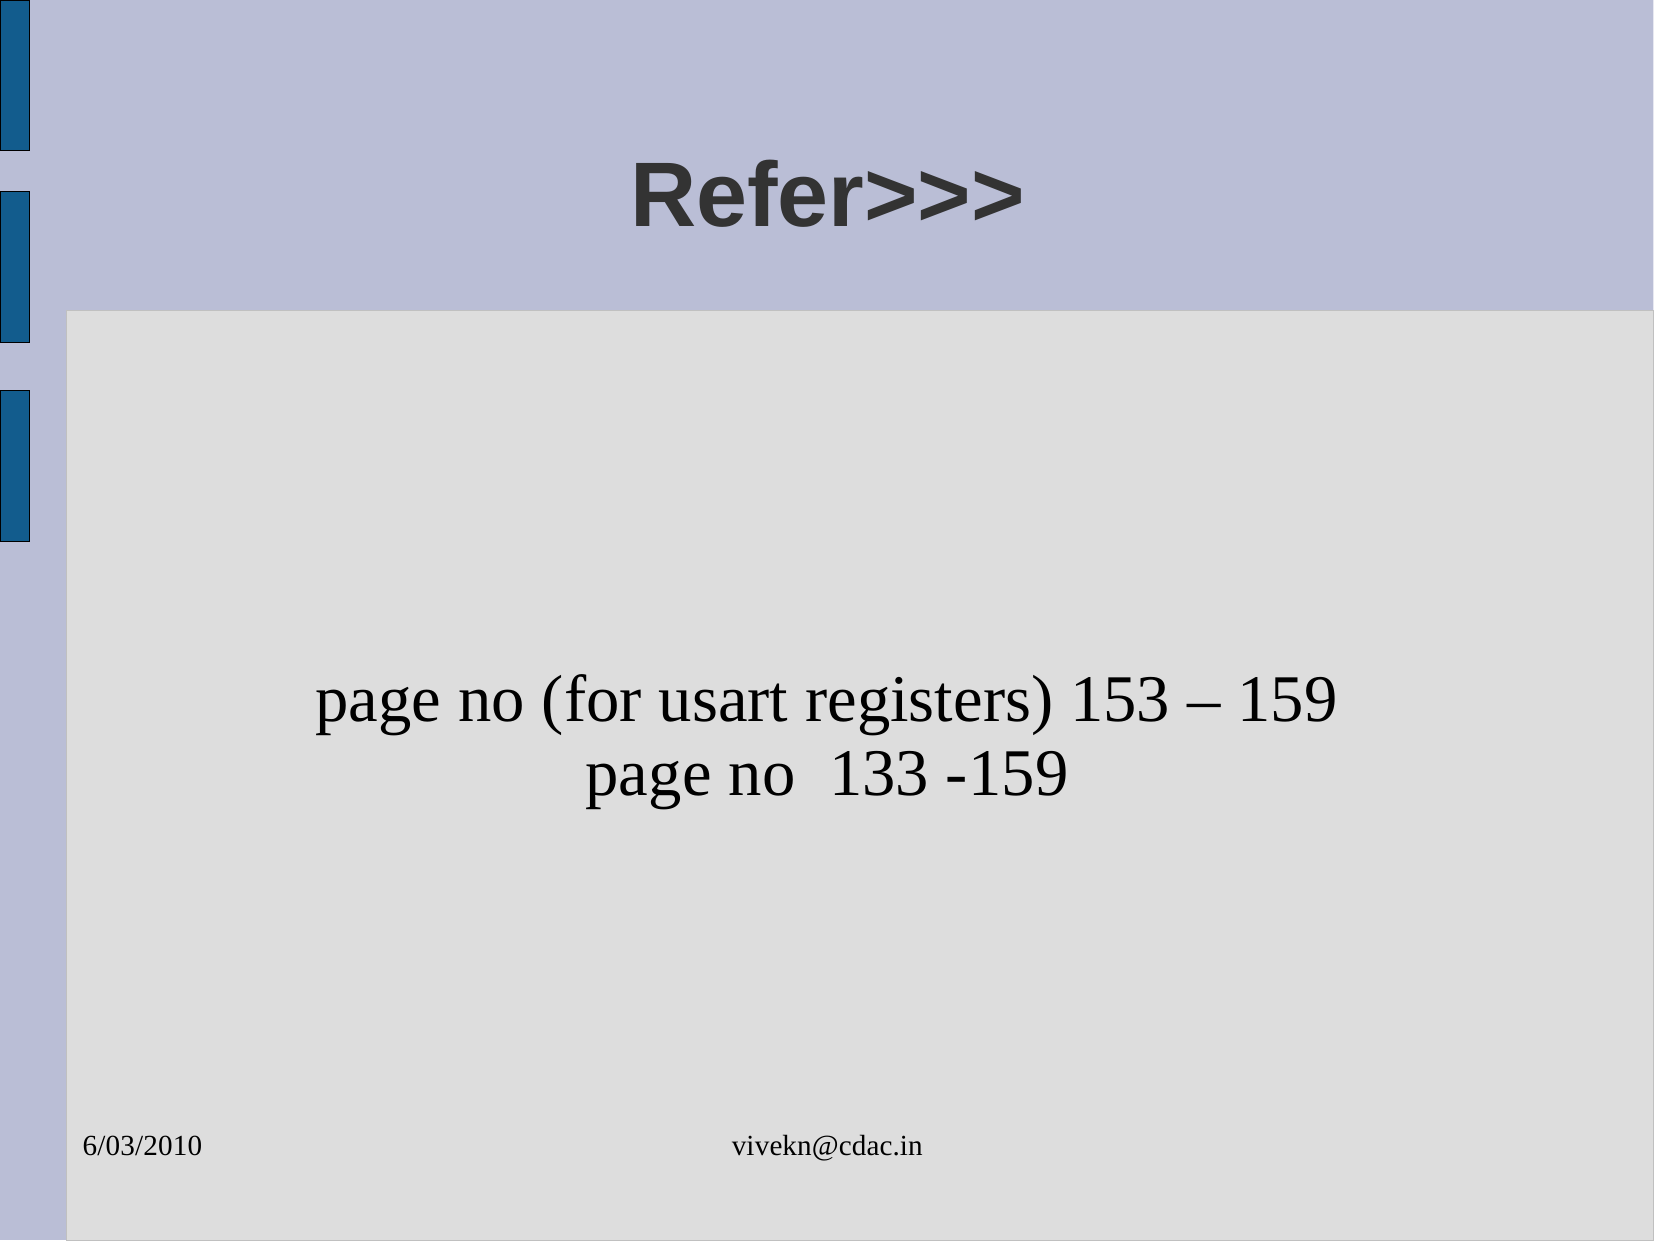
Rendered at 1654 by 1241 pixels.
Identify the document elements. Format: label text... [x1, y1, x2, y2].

title Refer>>> [121, 91, 1534, 299]
subtitle page no (for usart registers) 153 – 159 page no 133 -159 [121, 344, 1534, 1127]
